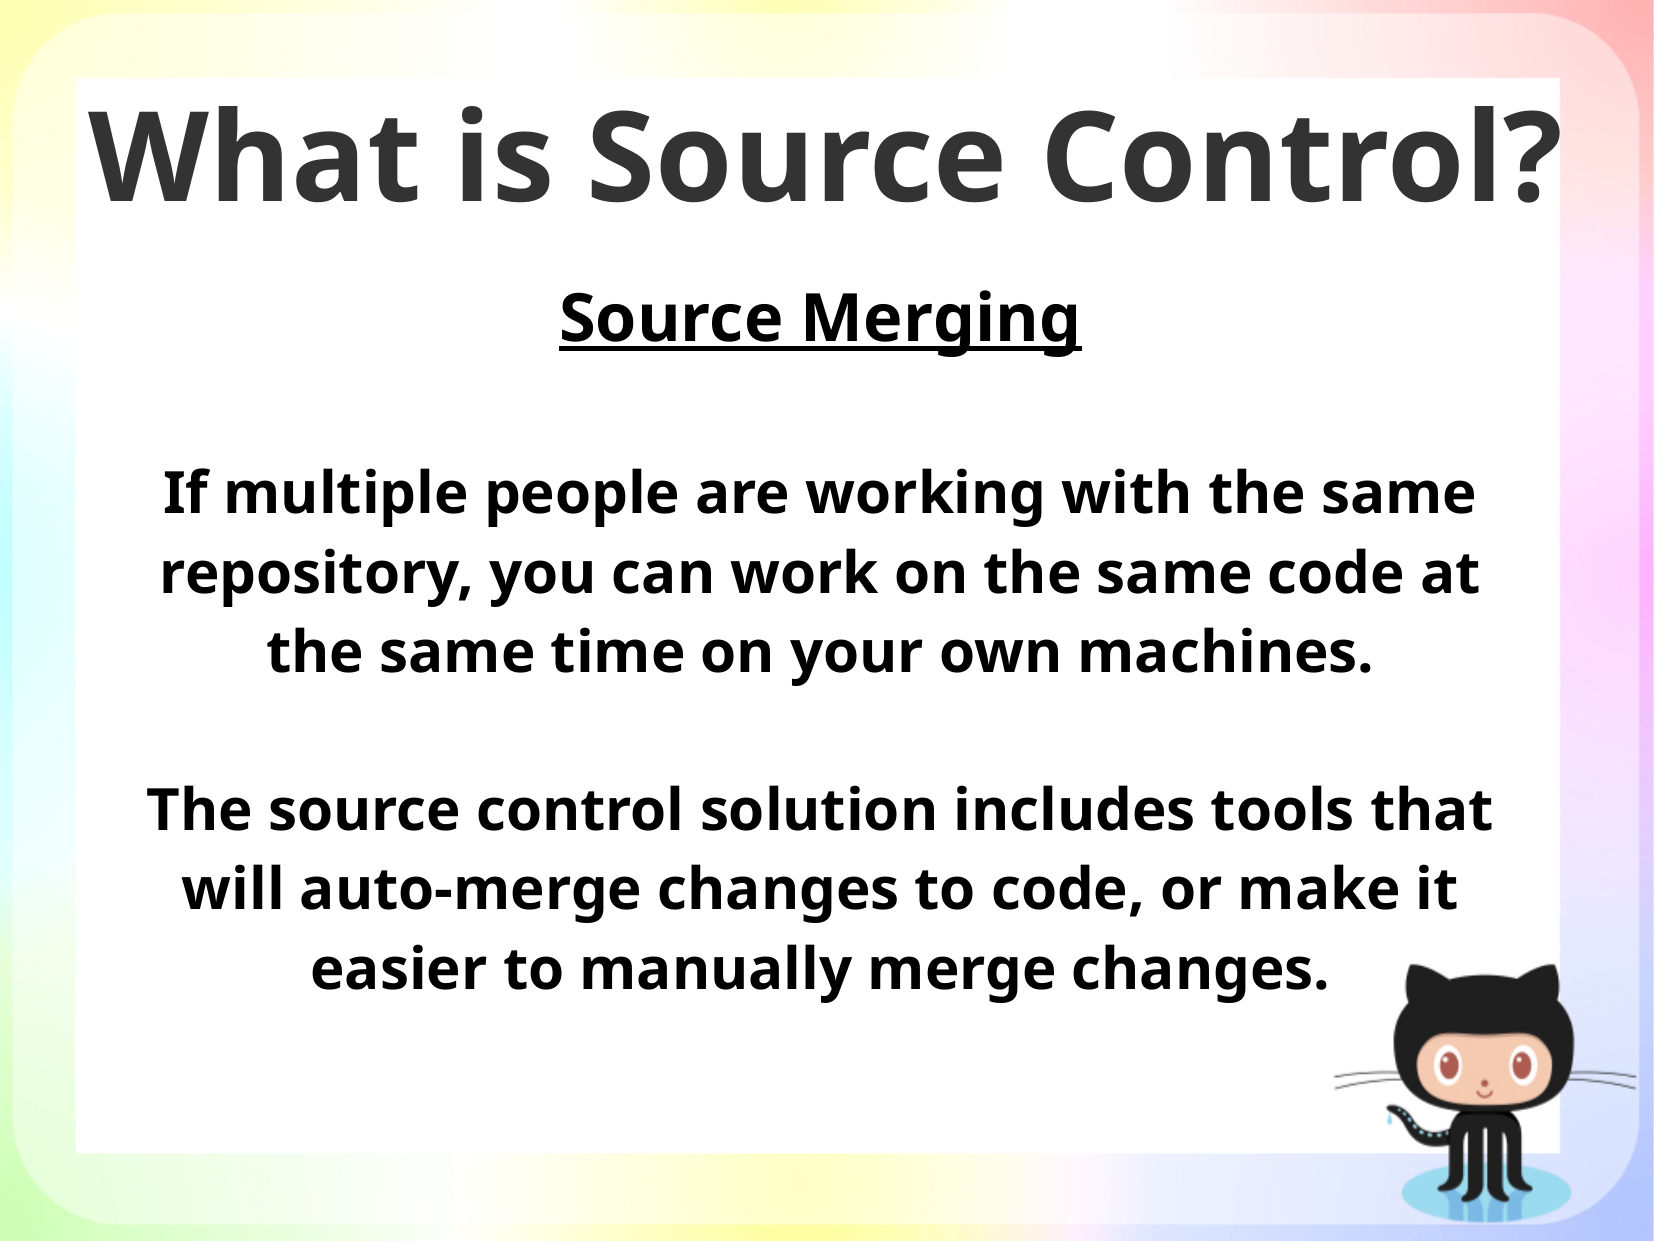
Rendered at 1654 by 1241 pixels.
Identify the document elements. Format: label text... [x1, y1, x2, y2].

picture [0, 0, 1654, 1241]
text_box Source Merging If multiple people are working with the same repository, you can work on the same code at the same time on your own machines. The source control solution includes tools that will auto-merge changes to code, or make it easier to manually merge changes. [135, 270, 1506, 1049]
title What is Source Control? [82, 49, 1571, 257]
